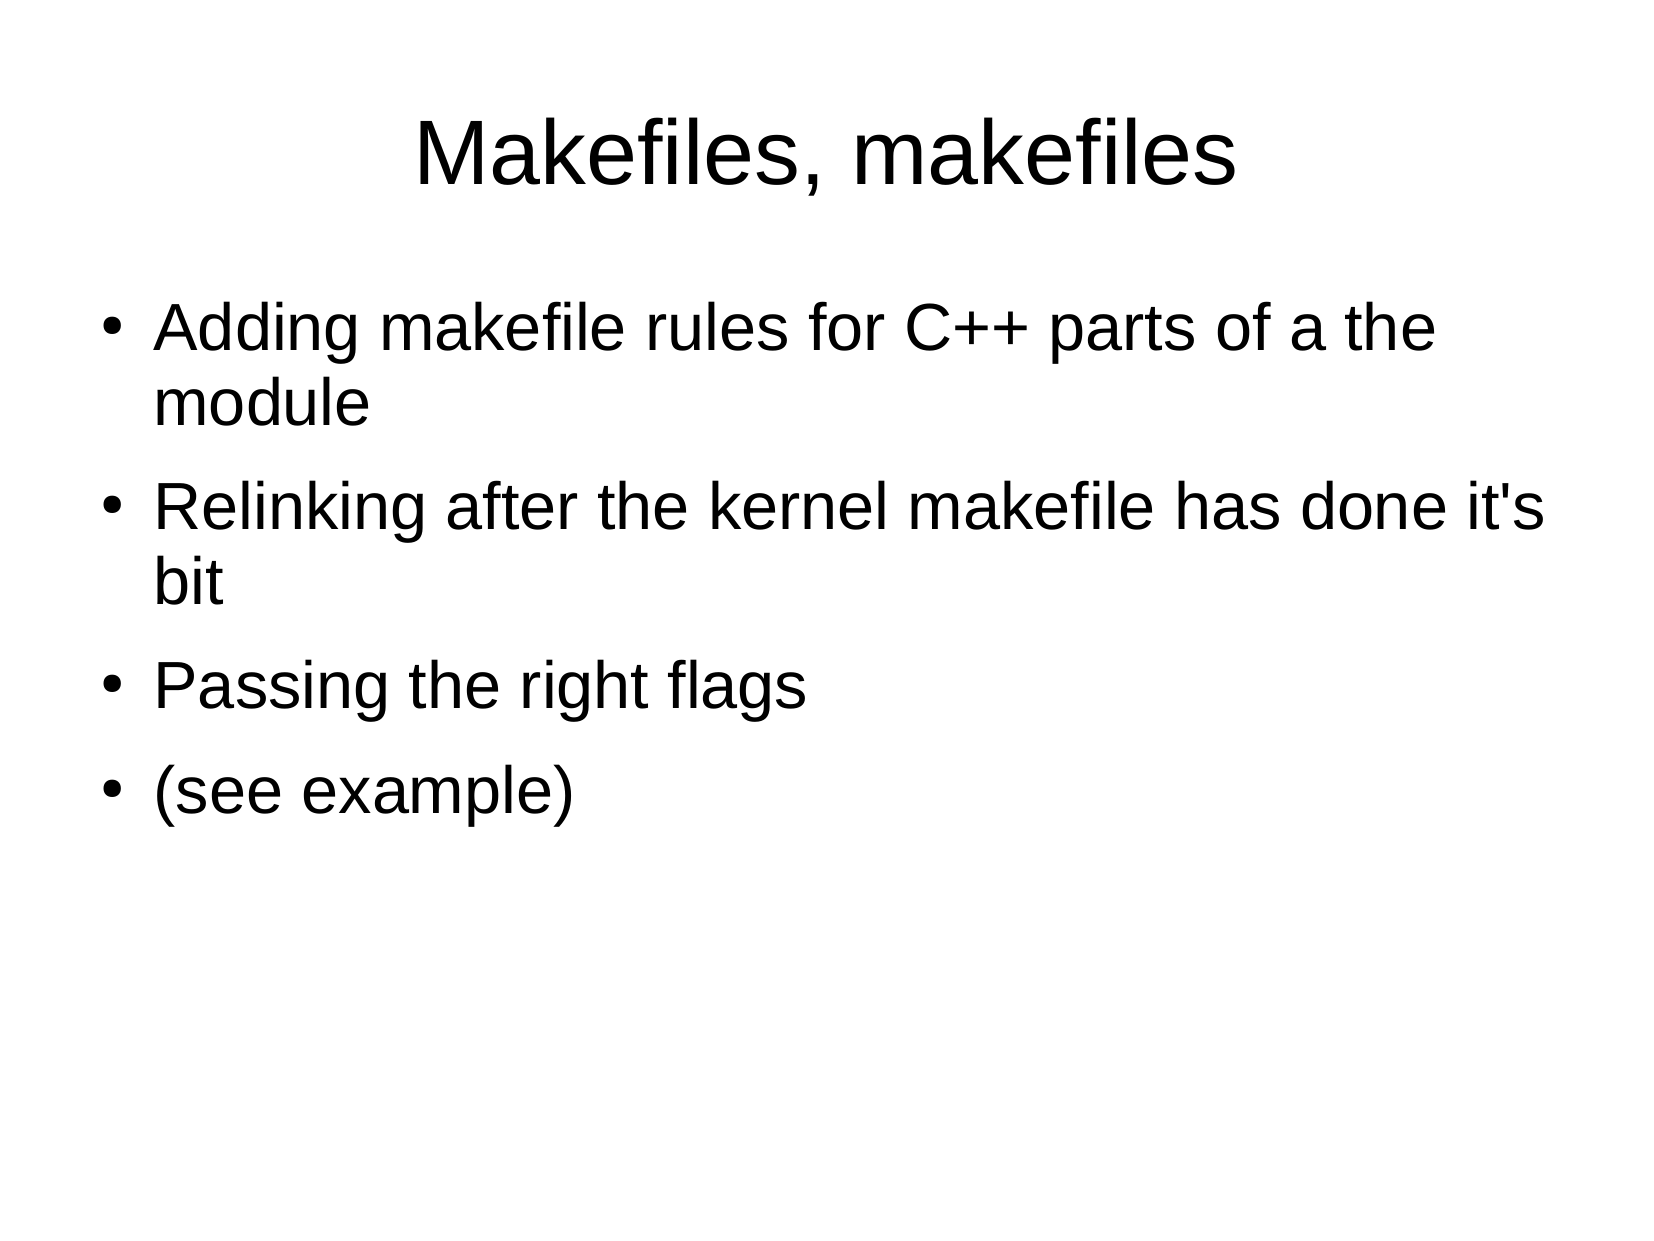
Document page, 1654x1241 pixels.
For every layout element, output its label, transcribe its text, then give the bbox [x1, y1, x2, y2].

list Adding makefile rules for C++ parts of a the module Relinking after the kernel makefile has done it's bit Passing the right flags (see example) [82, 290, 1571, 1109]
title Makefiles, makefiles [82, 49, 1571, 257]
